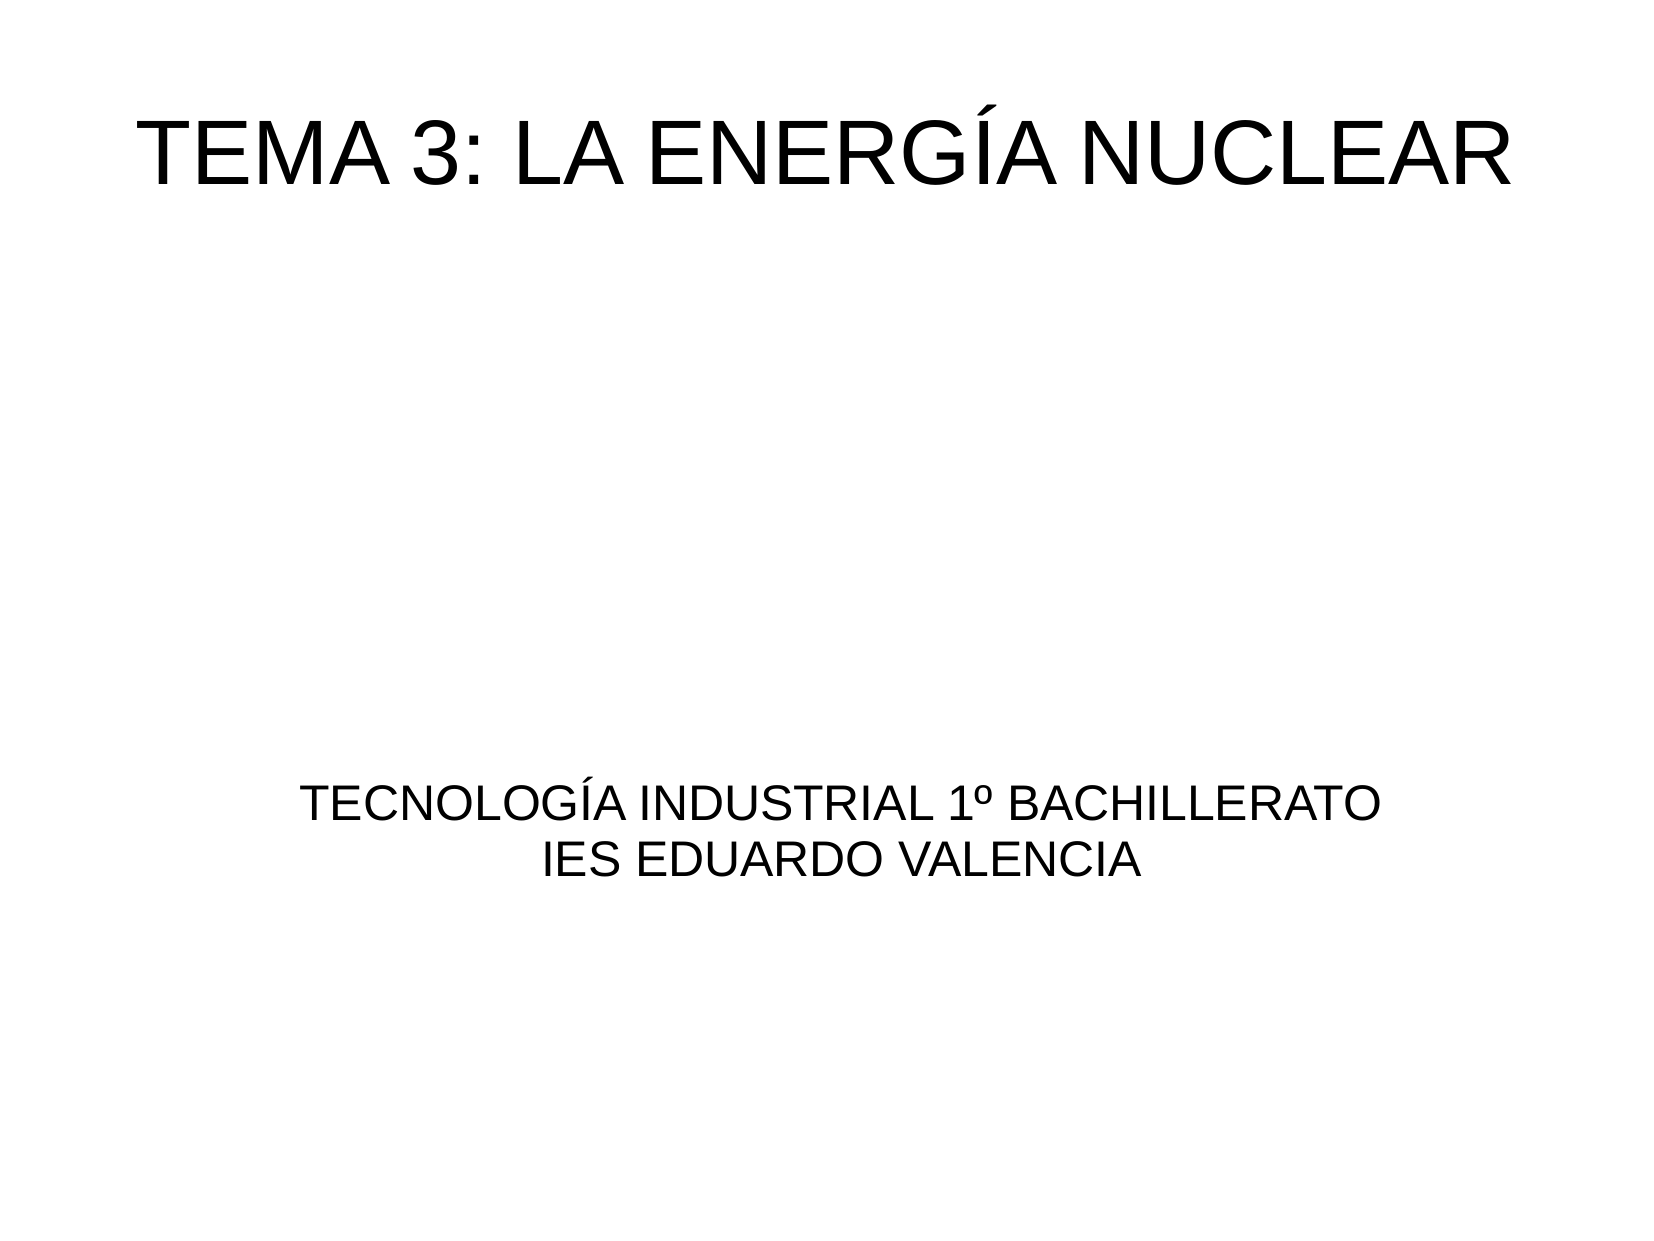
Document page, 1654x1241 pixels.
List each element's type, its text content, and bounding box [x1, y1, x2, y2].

text_box TECNOLOGÍA INDUSTRIAL 1º BACHILLERATO IES EDUARDO VALENCIA [177, 767, 1506, 895]
title TEMA 3: LA ENERGÍA NUCLEAR [82, 56, 1571, 250]
